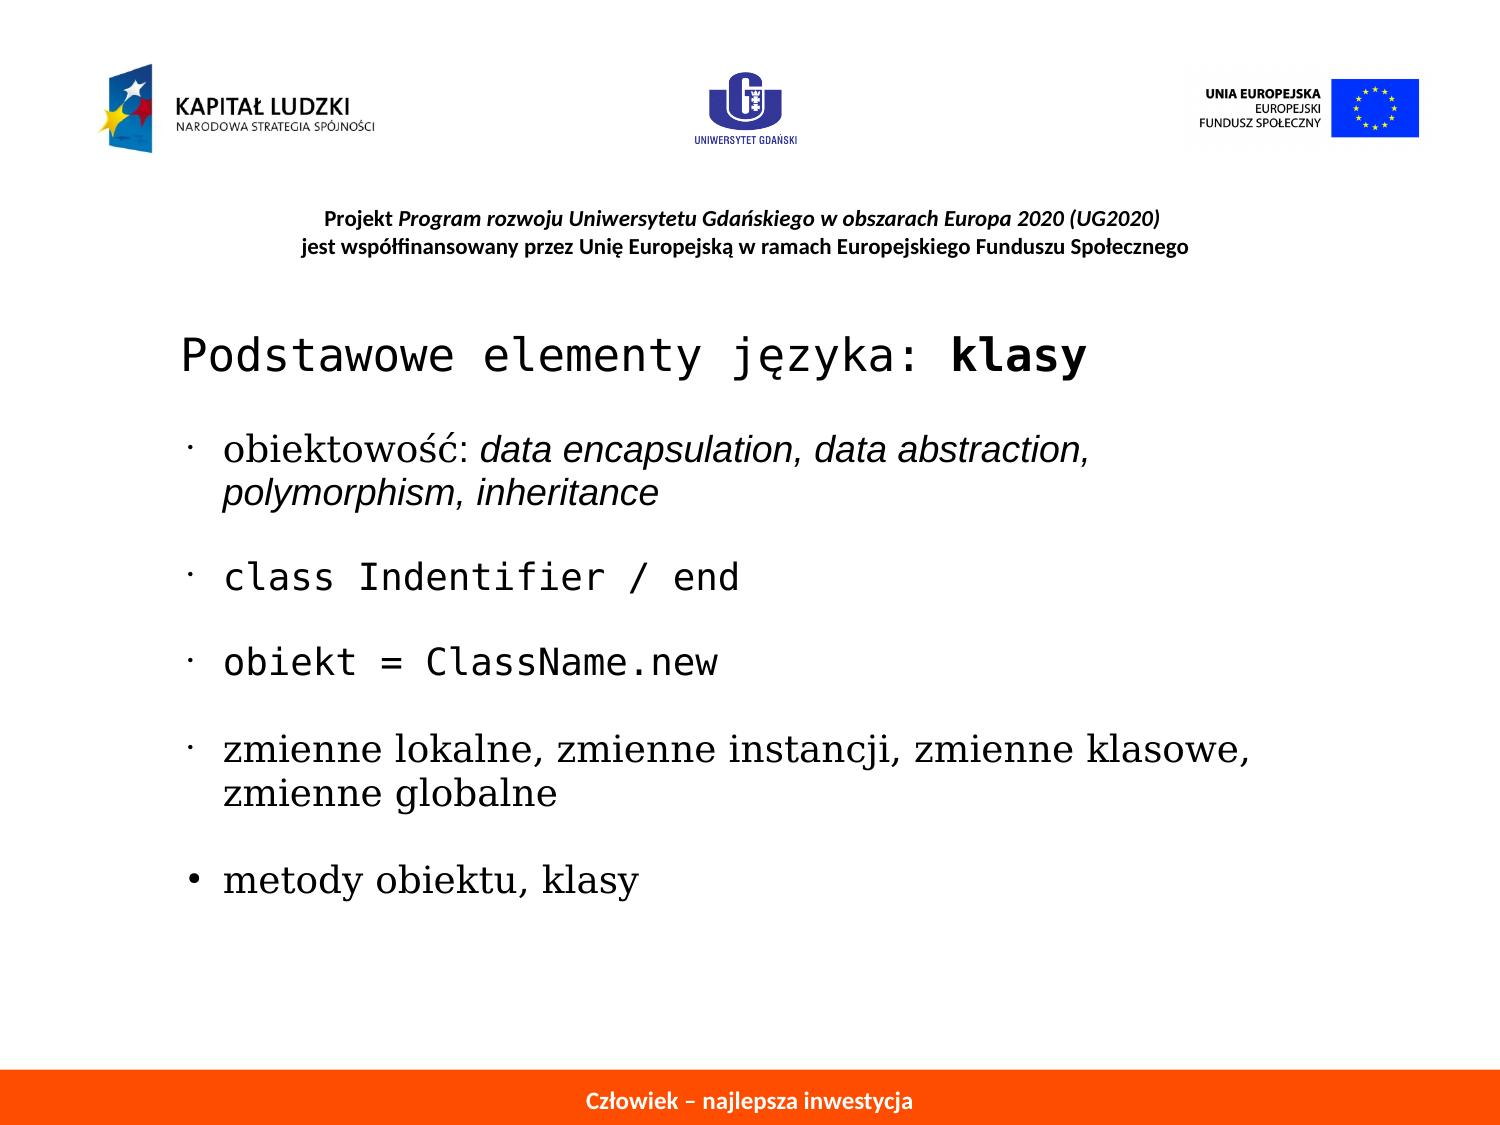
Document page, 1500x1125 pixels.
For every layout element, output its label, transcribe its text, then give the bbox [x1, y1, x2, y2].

text_box obiektowość: data encapsulation, data abstraction, polymorphism, inheritance class Indentifier / end obiekt = ClassName.new zmienne lokalne, zmienne instancji, zmienne klasowe, zmienne globalne metody obiektu, klasy [172, 378, 1268, 910]
picture [1179, 60, 1439, 156]
text_box Projekt Program rozwoju Uniwersytetu Gdańskiego w obszarach Europa 2020 (UG2020) jest współfinansowany przez Unię Europejską w ramach Europejskiego Funduszu Społecznego [53, 196, 1439, 267]
picture [692, 69, 800, 147]
footer Człowiek – najlepsza inwestycja [0, 1069, 1500, 1125]
picture [53, 19, 418, 196]
text_box Podstawowe elementy języka: klasy [165, 321, 1103, 390]
